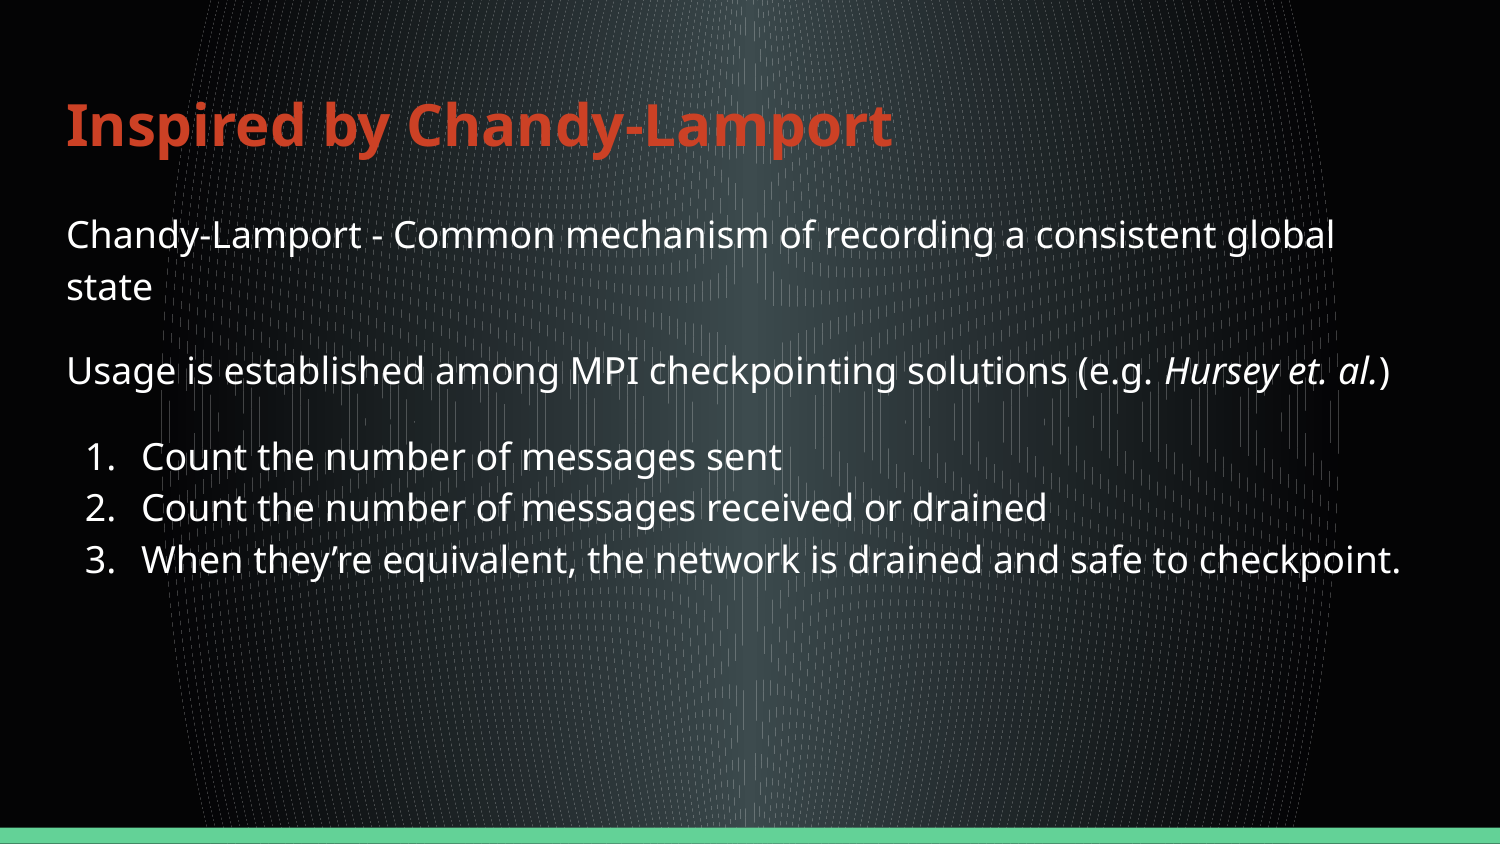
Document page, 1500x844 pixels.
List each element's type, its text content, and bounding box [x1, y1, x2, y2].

list Chandy-Lamport - Common mechanism of recording a consistent global state Usage is established among MPI checkpointing solutions (e.g. Hursey et. al.) Count the number of messages sent Count the number of messages received or drained When they’re equivalent, the network is drained and safe to checkpoint. [51, 189, 1449, 797]
title Inspired by Chandy-Lamport [51, 72, 1449, 167]
